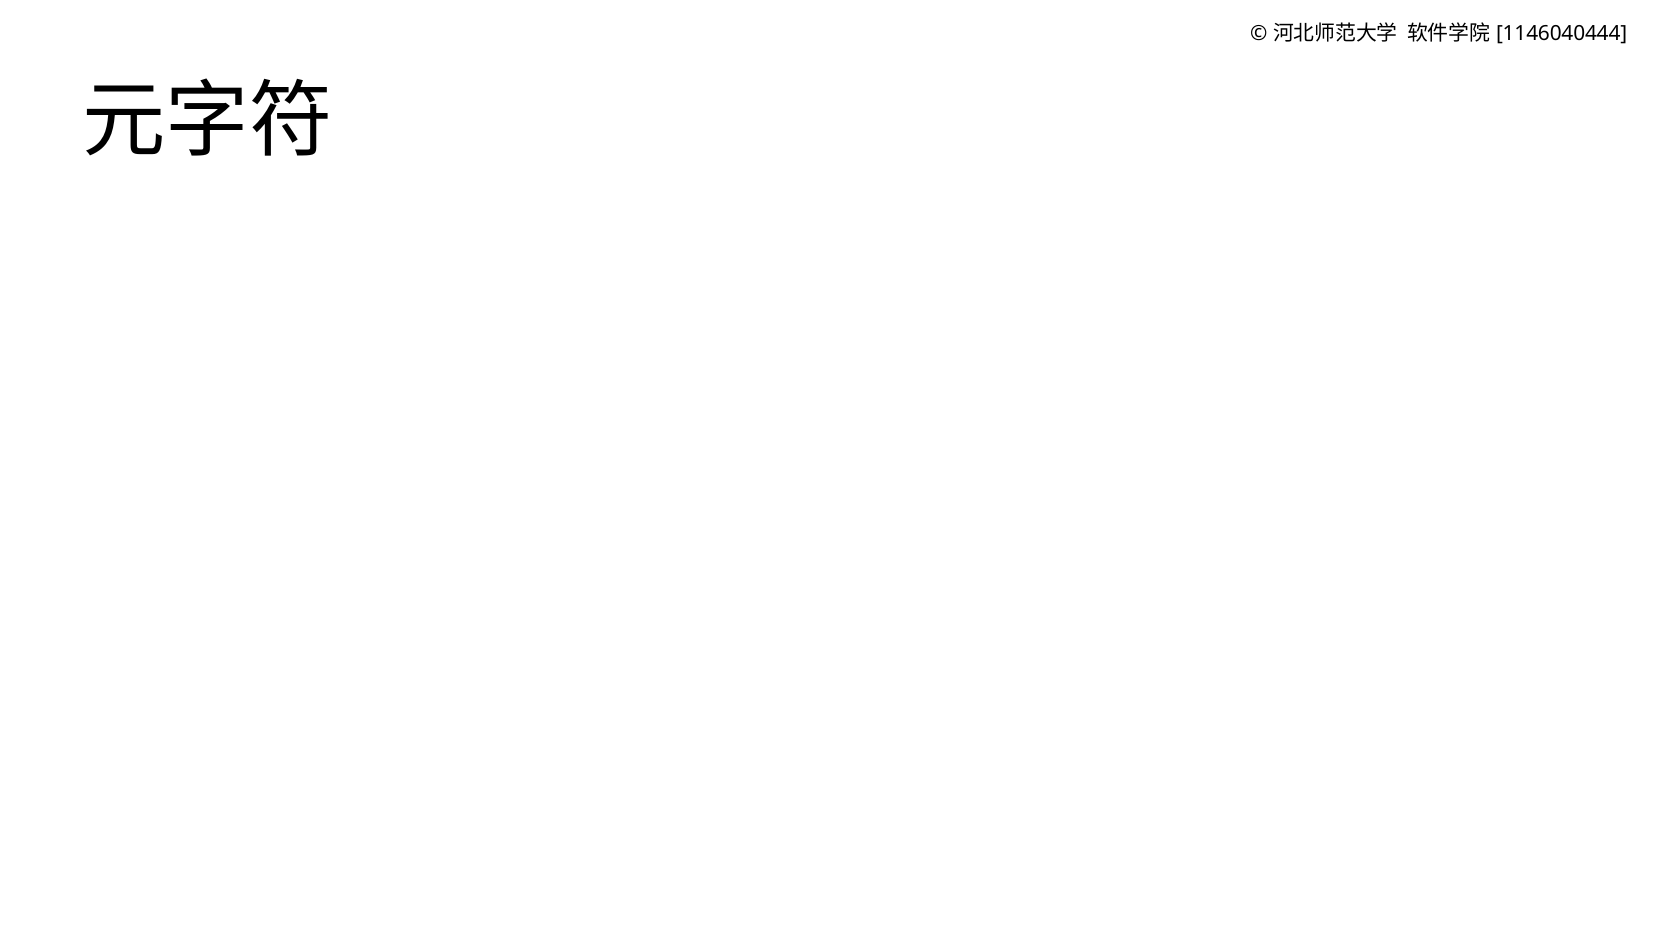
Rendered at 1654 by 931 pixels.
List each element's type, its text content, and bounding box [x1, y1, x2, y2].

title 元字符 [82, 37, 1571, 189]
